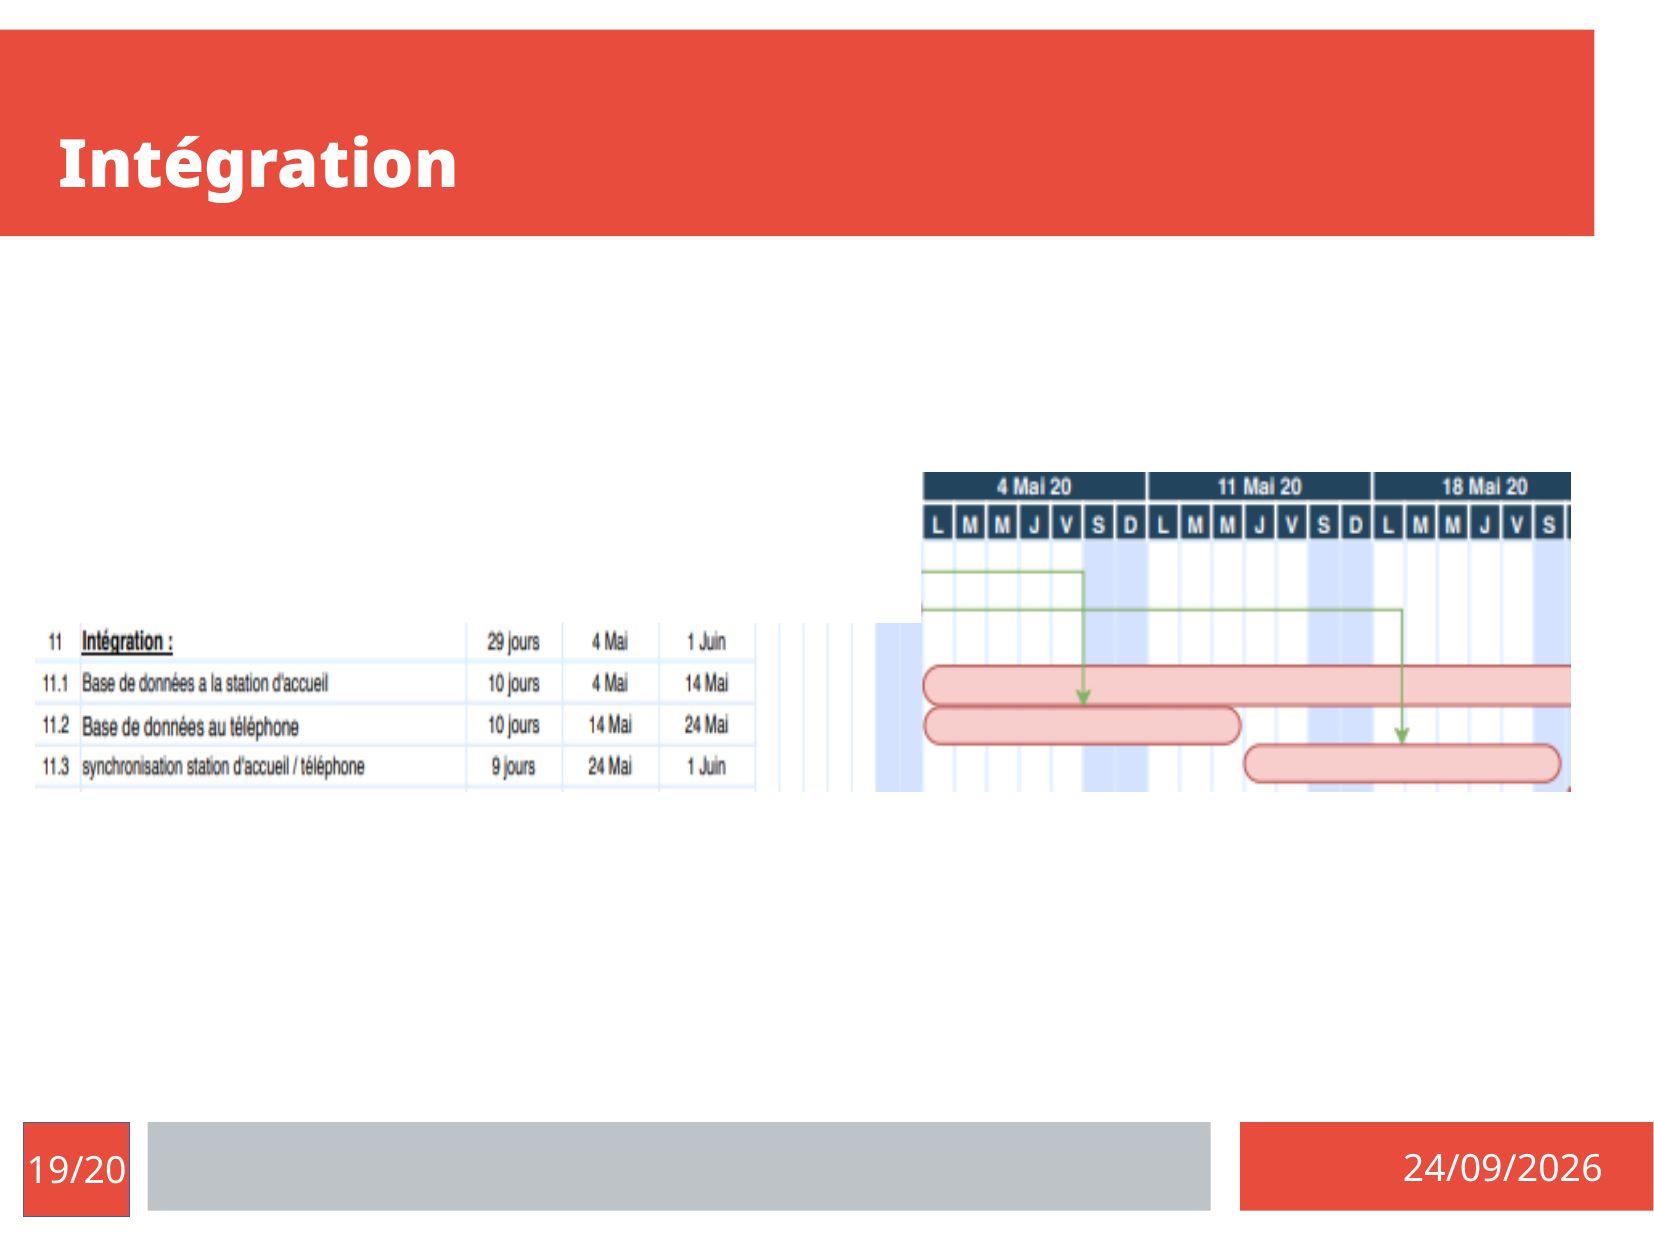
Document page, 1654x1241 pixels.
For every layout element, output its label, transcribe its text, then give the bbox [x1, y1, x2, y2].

text_box 27/01/2020 [1388, 1133, 1634, 1196]
picture [35, 472, 1571, 792]
text_box <numéro>/20 [23, 1122, 130, 1217]
title Intégration [59, 59, 1595, 207]
